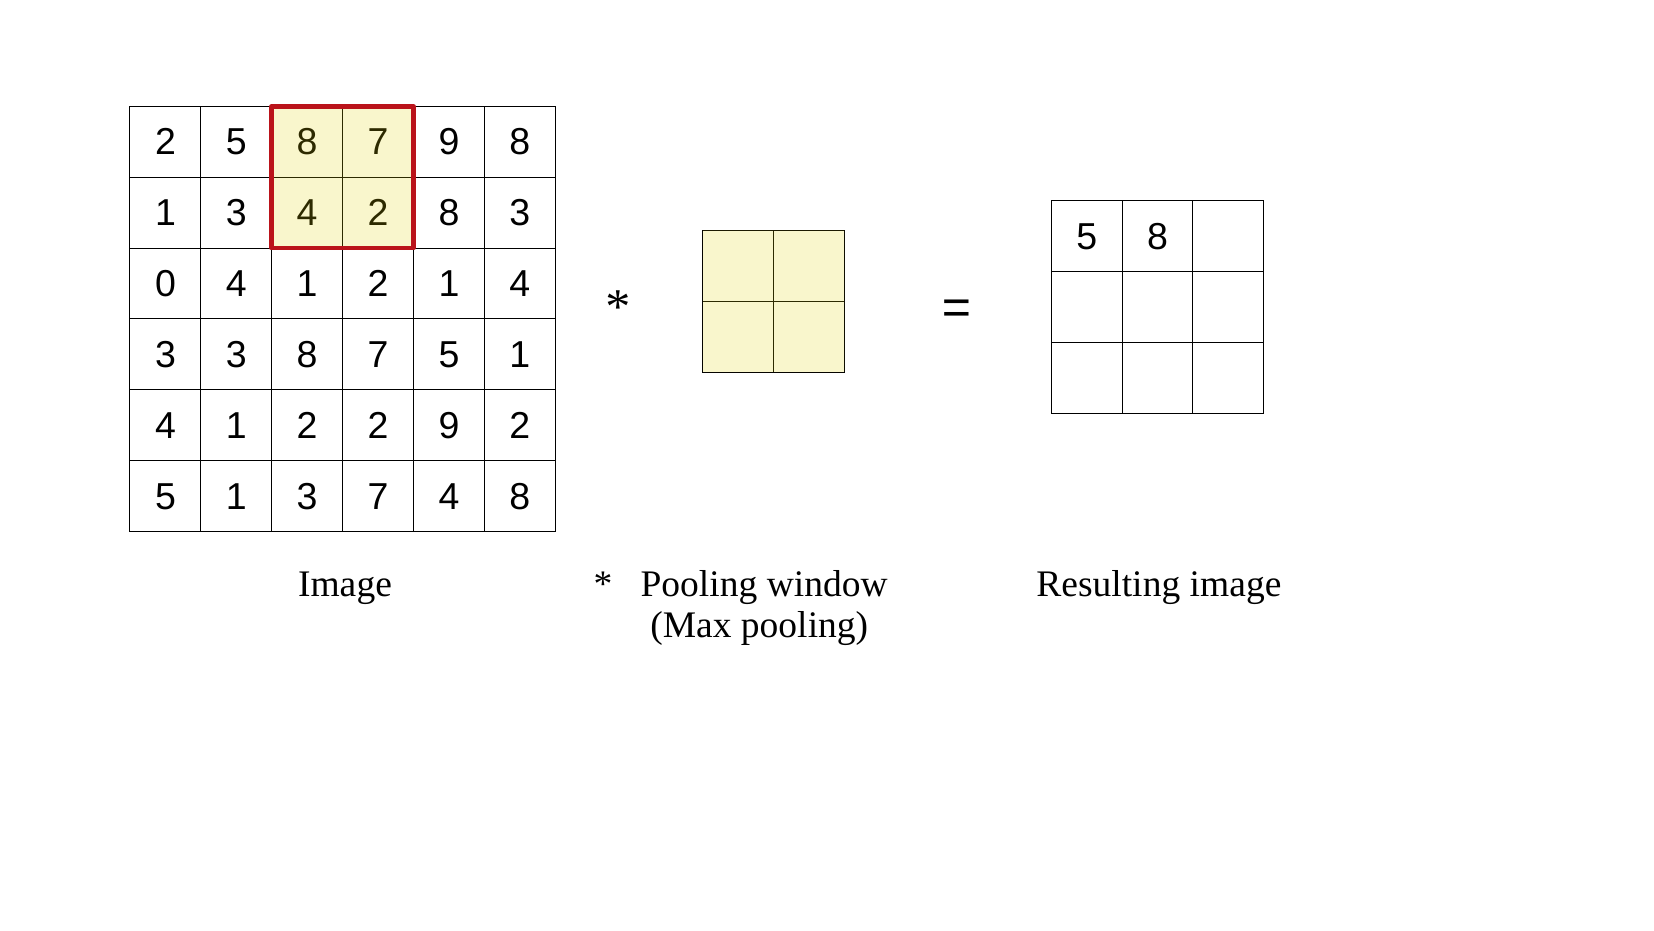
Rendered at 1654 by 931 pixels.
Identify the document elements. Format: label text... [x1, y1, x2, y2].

text_box 3 [129, 318, 200, 389]
text_box * [590, 271, 638, 342]
text_box 1 [129, 177, 200, 248]
text_box [271, 106, 414, 249]
text_box 1 [271, 249, 342, 318]
text_box 8 [271, 318, 342, 389]
text_box 2 [342, 249, 413, 319]
text_box 4 [413, 460, 484, 532]
text_box 5 [200, 106, 271, 177]
text_box 4 [484, 248, 556, 319]
text_box 3 [484, 177, 556, 248]
text_box 2 [342, 389, 413, 460]
text_box 1 [200, 389, 271, 460]
text_box 0 [129, 248, 200, 318]
text_box 7 [342, 460, 413, 532]
text_box 3 [200, 177, 271, 248]
text_box 9 [413, 389, 484, 460]
text_box 2 [484, 389, 556, 460]
text_box 8 [484, 106, 556, 177]
text_box 3 [271, 460, 342, 532]
text_box 9 [414, 106, 484, 177]
text_box 3 [200, 318, 271, 389]
text_box 1 [200, 460, 271, 532]
text_box 7 [342, 319, 413, 389]
text_box [702, 230, 845, 373]
text_box 2 [129, 106, 200, 177]
text_box 5 [413, 319, 484, 389]
text_box 5 [1051, 200, 1122, 271]
text_box 5 [129, 460, 200, 532]
text_box Image * Pooling window Resulting image (Max pooling) [283, 555, 1347, 653]
text_box 4 [129, 389, 200, 460]
text_box 1 [484, 319, 556, 389]
text_box 4 [200, 248, 271, 318]
text_box 8 [1122, 200, 1192, 271]
text_box [1051, 200, 1264, 414]
text_box 8 [484, 460, 556, 532]
text_box 8 [414, 177, 484, 248]
text_box 1 [413, 248, 484, 319]
text_box = [927, 271, 975, 343]
text_box 2 [271, 389, 342, 460]
